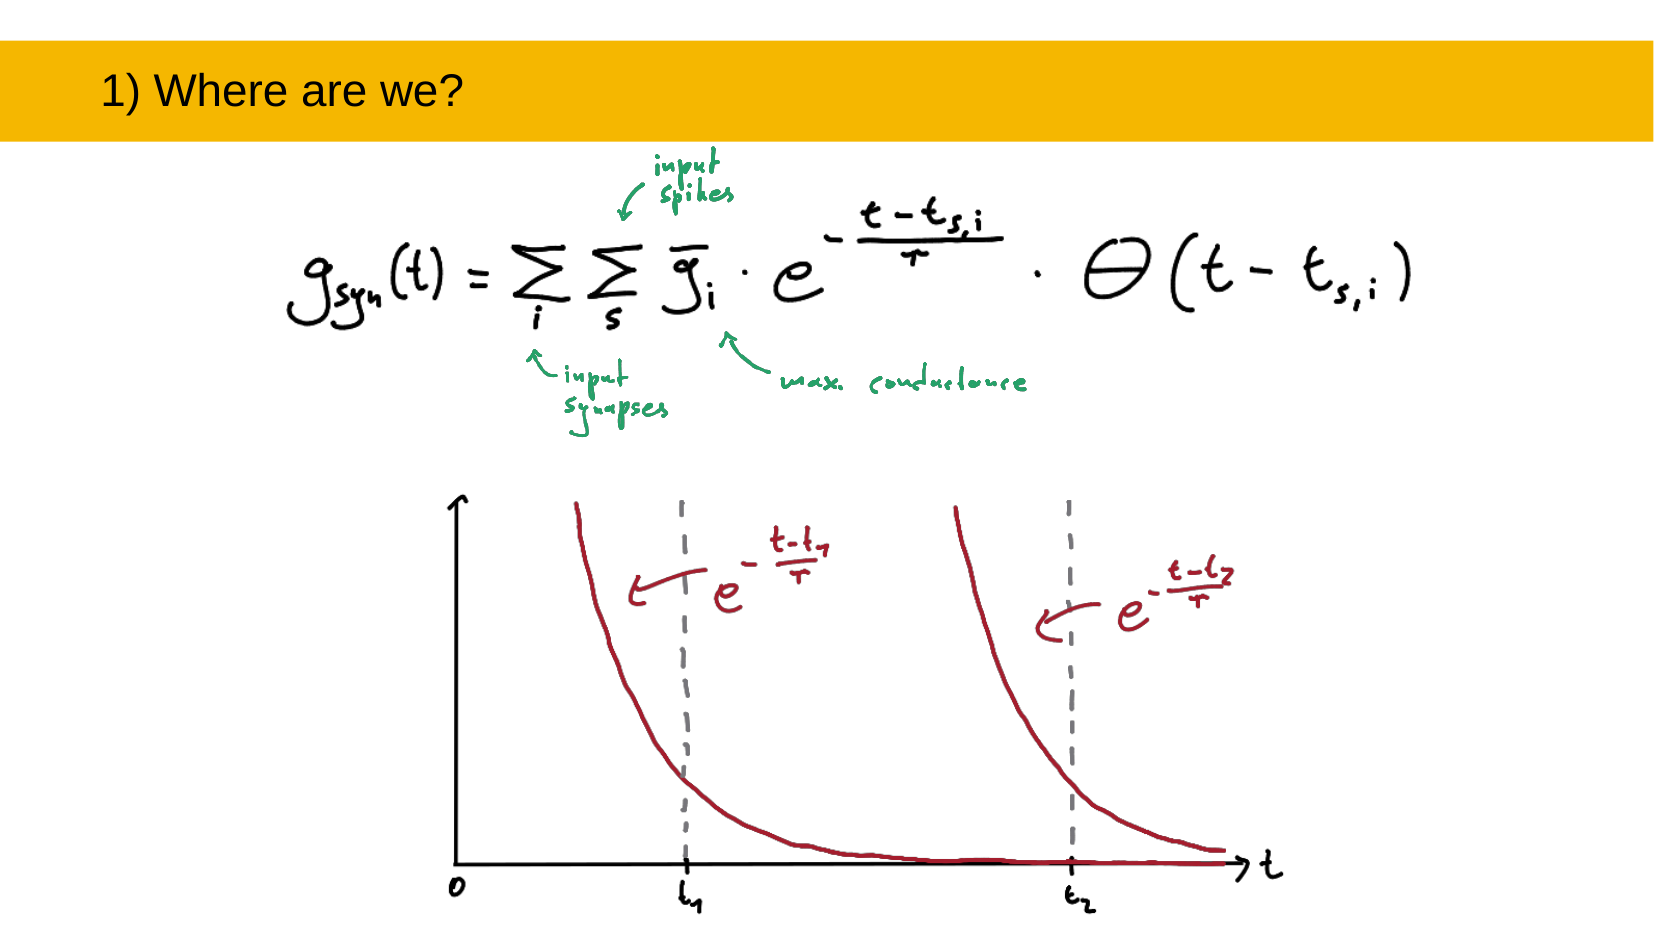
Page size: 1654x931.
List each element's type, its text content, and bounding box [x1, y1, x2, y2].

text_box [0, 40, 82, 142]
text_box [975, 40, 1654, 142]
picture [425, 472, 1306, 931]
title Where are we? [82, 14, 975, 168]
picture [261, 124, 1436, 455]
